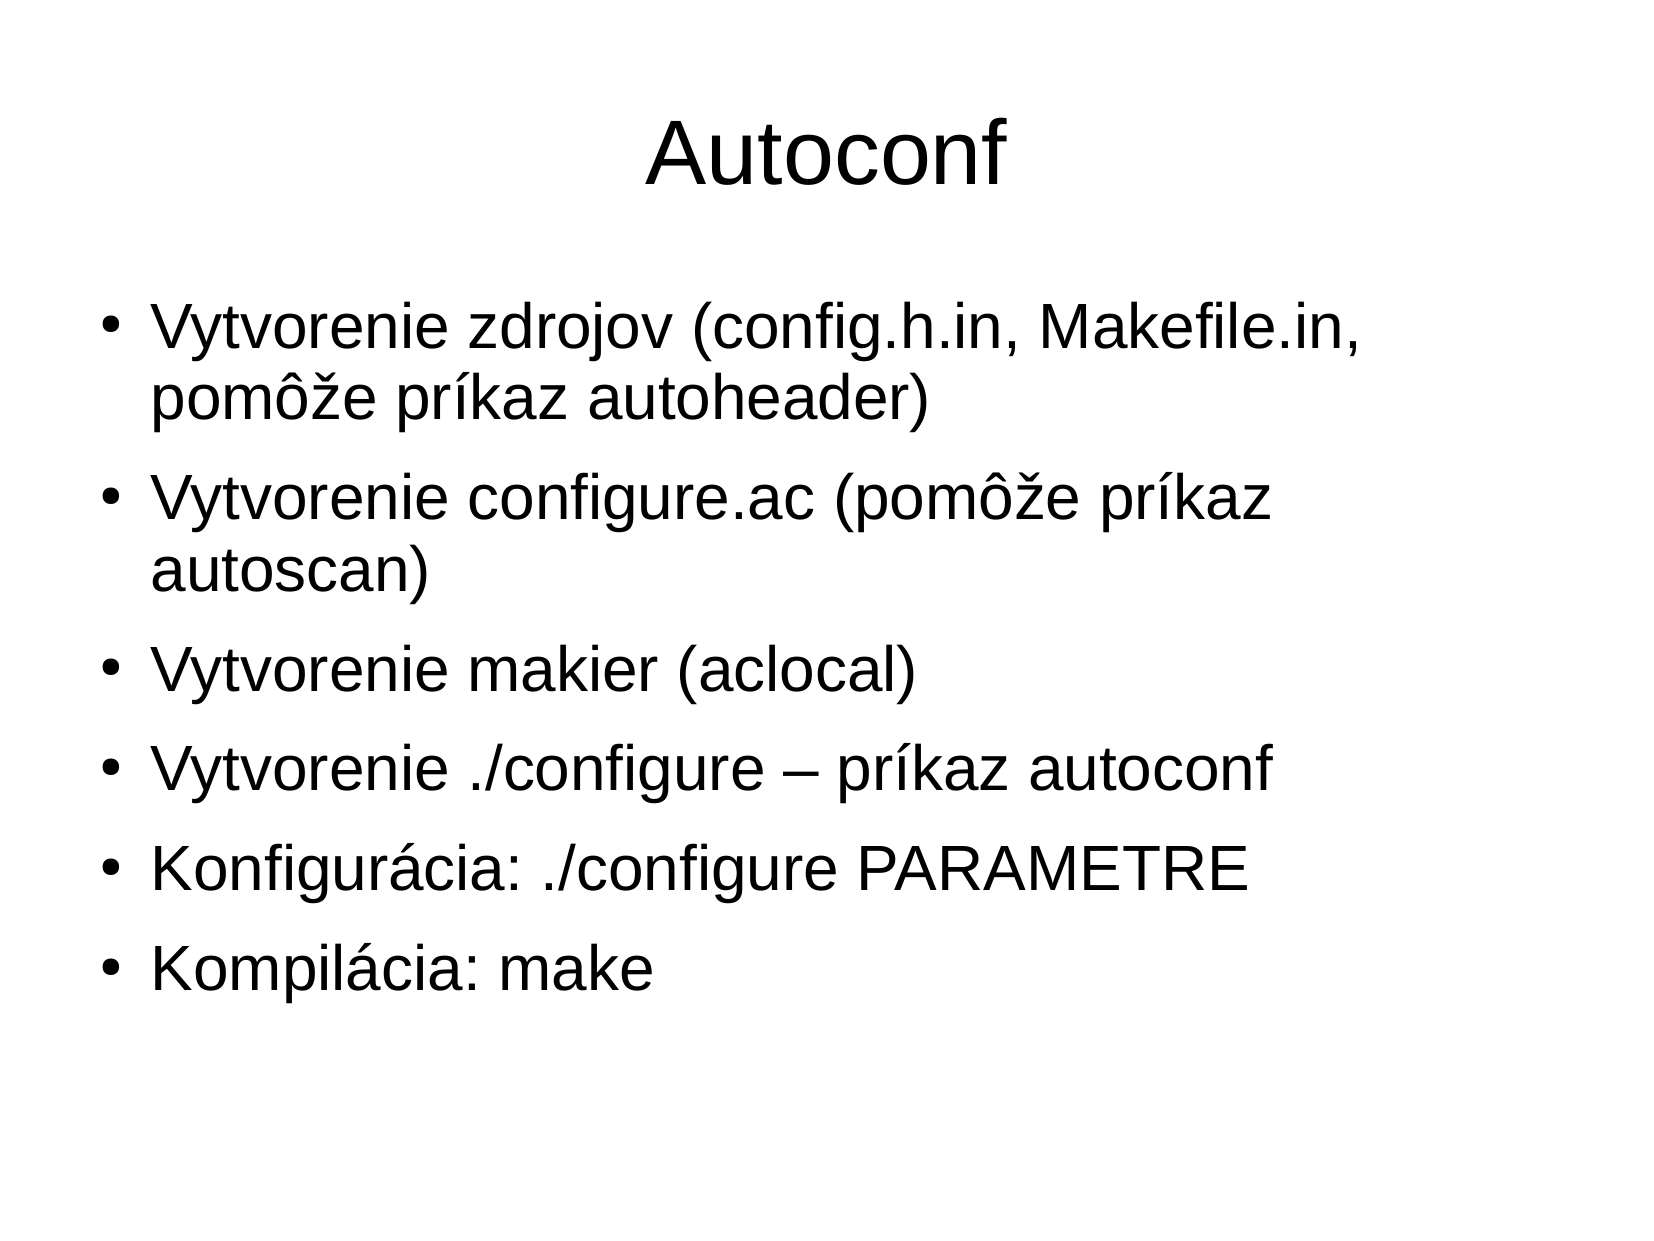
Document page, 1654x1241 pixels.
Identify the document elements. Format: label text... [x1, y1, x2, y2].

list Vytvorenie zdrojov (config.h.in, Makefile.in, pomôže príkaz autoheader) Vytvorenie configure.ac (pomôže príkaz autoscan) Vytvorenie makier (aclocal) Vytvorenie ./configure – príkaz autoconf Konfigurácia: ./configure PARAMETRE Kompilácia: make [82, 290, 1538, 1010]
title Autoconf [82, 49, 1571, 257]
